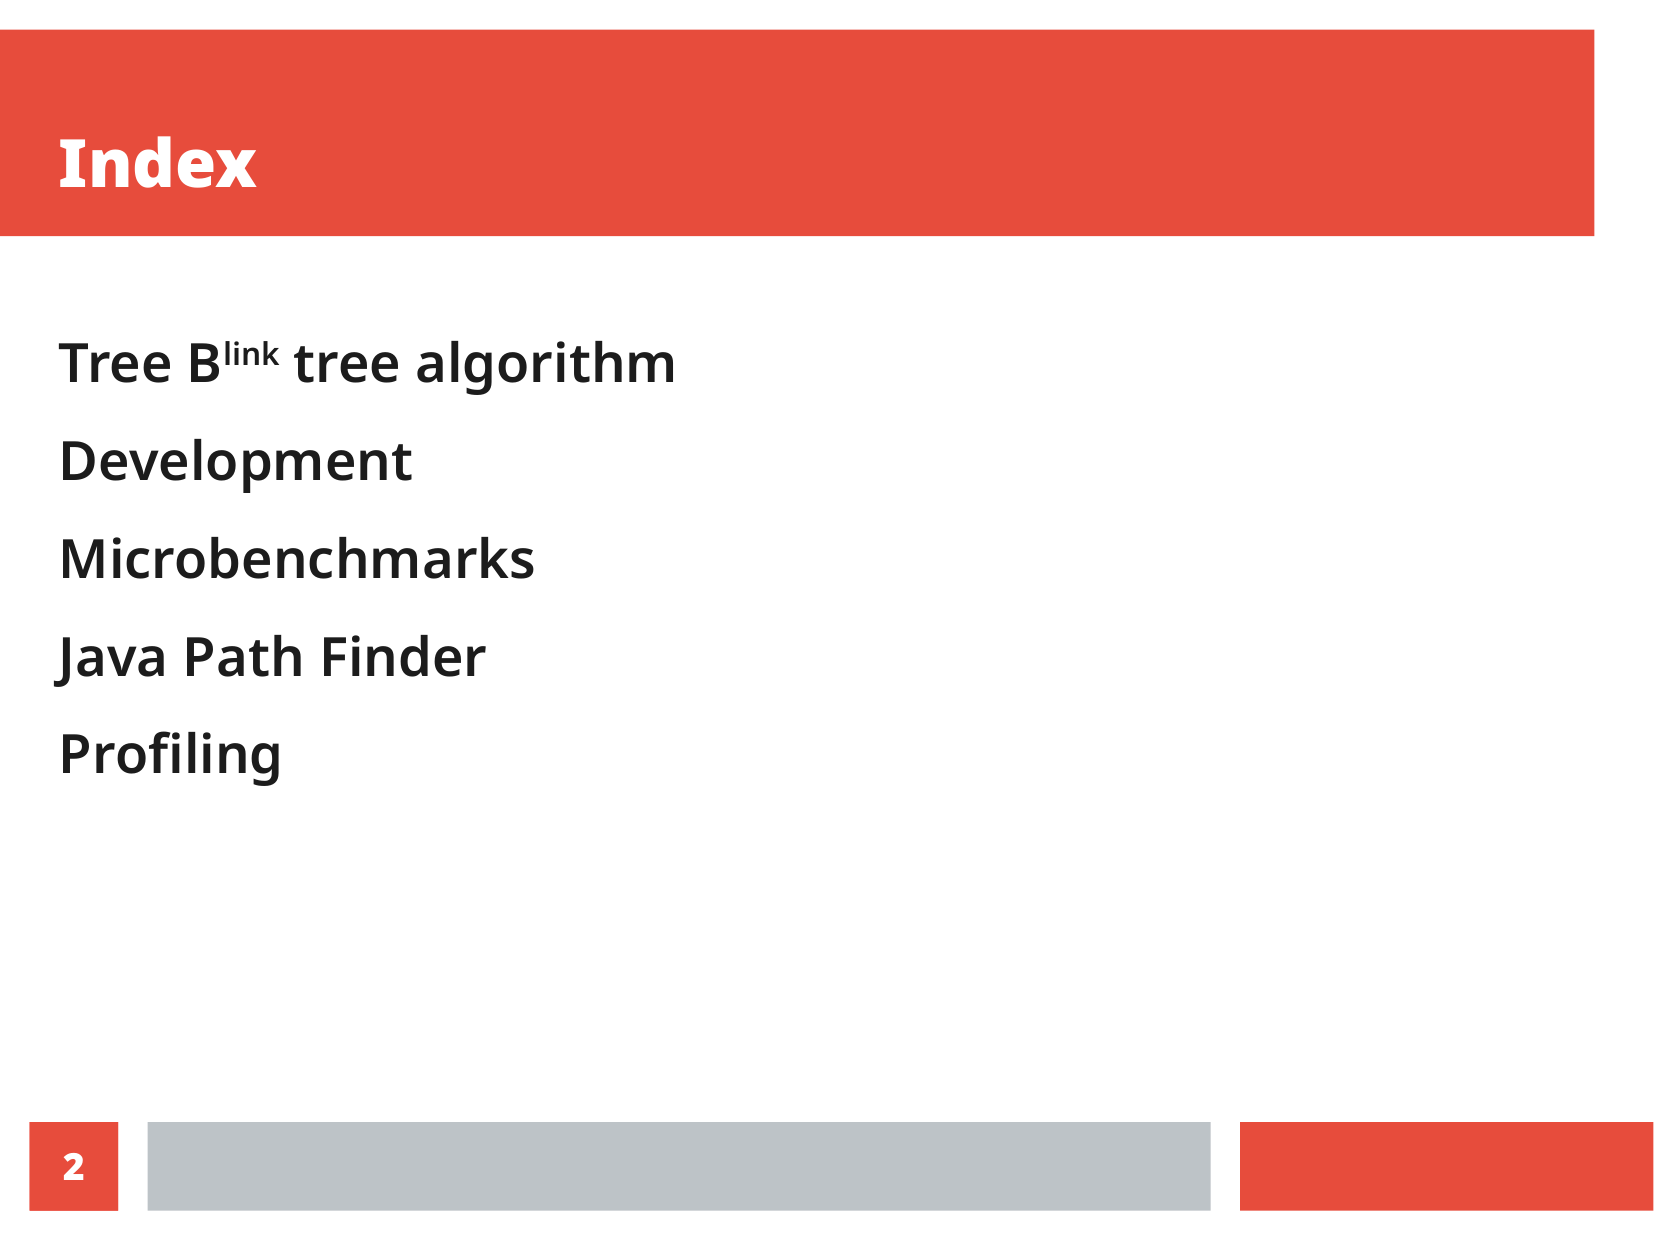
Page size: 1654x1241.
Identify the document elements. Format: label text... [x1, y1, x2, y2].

list Tree Blink tree algorithm Development Microbenchmarks Java Path Finder Profiling [59, 324, 1565, 1093]
title Index [59, 59, 1595, 207]
